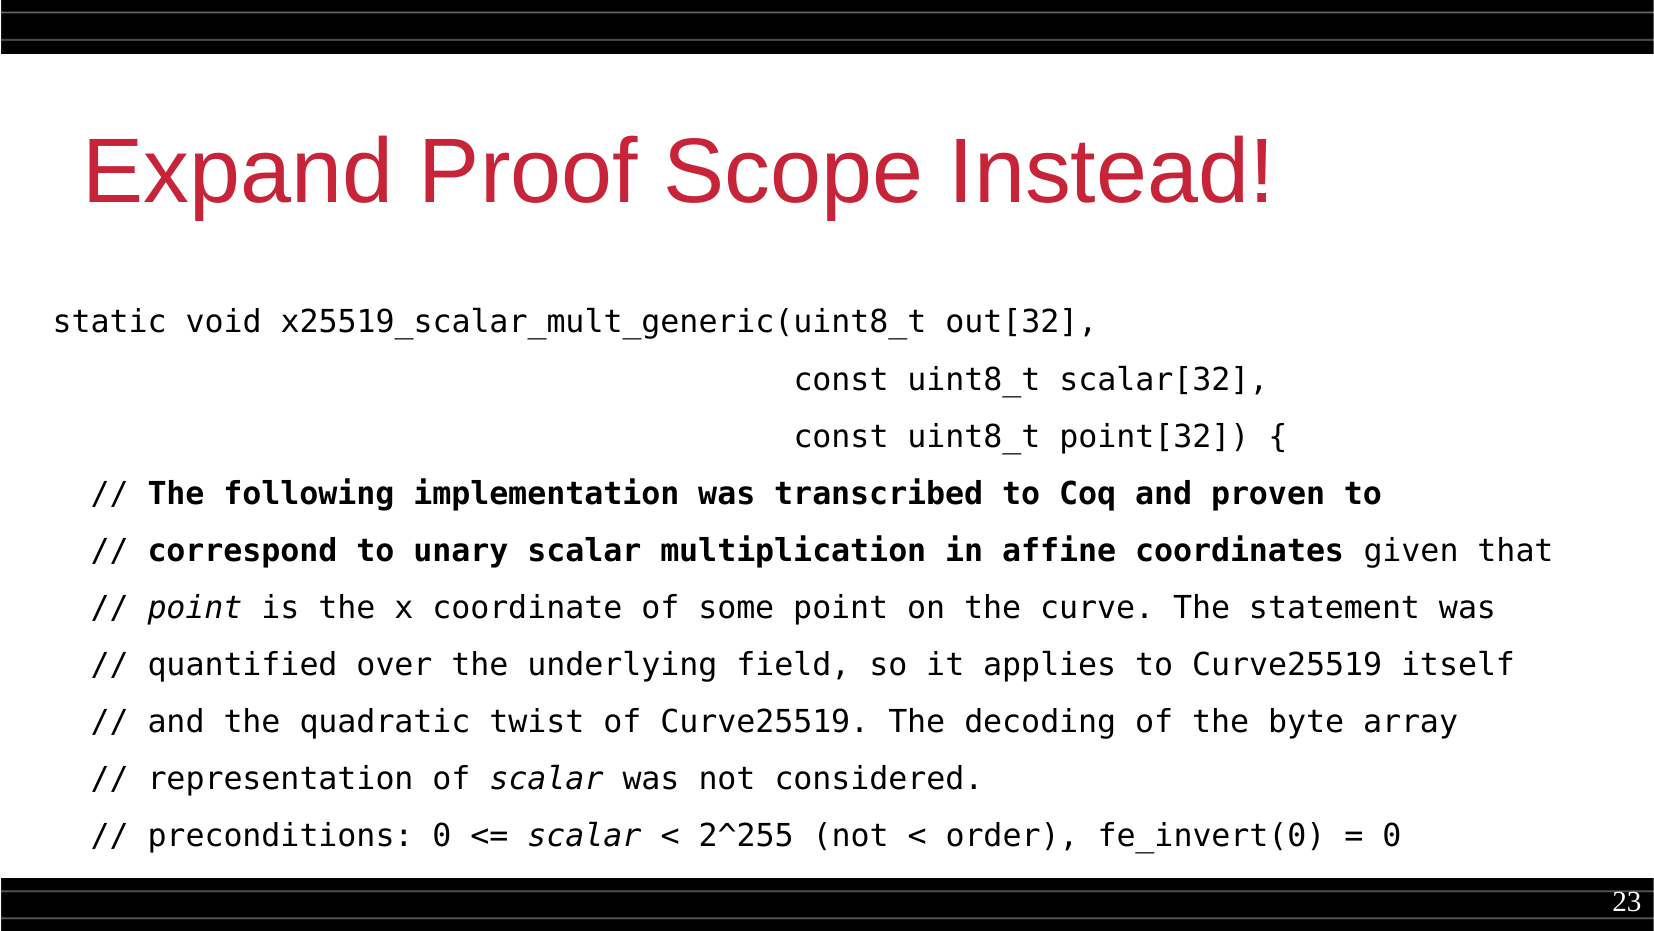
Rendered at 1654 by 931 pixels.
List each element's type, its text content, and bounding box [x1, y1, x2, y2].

picture [1, 878, 1654, 931]
picture [1, 0, 1654, 54]
list static void x25519_scalar_mult_generic(uint8_t out[32], const uint8_t scalar[32], const uint8_t point[32]) { // The following implementation was transcribed to Coq and proven to // correspond to unary scalar multiplication in affine coordinates given that // point is the x coordinate of some point on the curve. The statement was // quantified over the underlying field, so it applies to Curve25519 itself // and the quadratic twist of Curve25519. The decoding of the byte array // representation of scalar was not considered. // preconditions: 0 <= scalar < 2^255 (not < order), fe_invert(0) = 0 [52, 246, 1605, 871]
title Expand Proof Scope Instead! [82, 92, 1571, 246]
